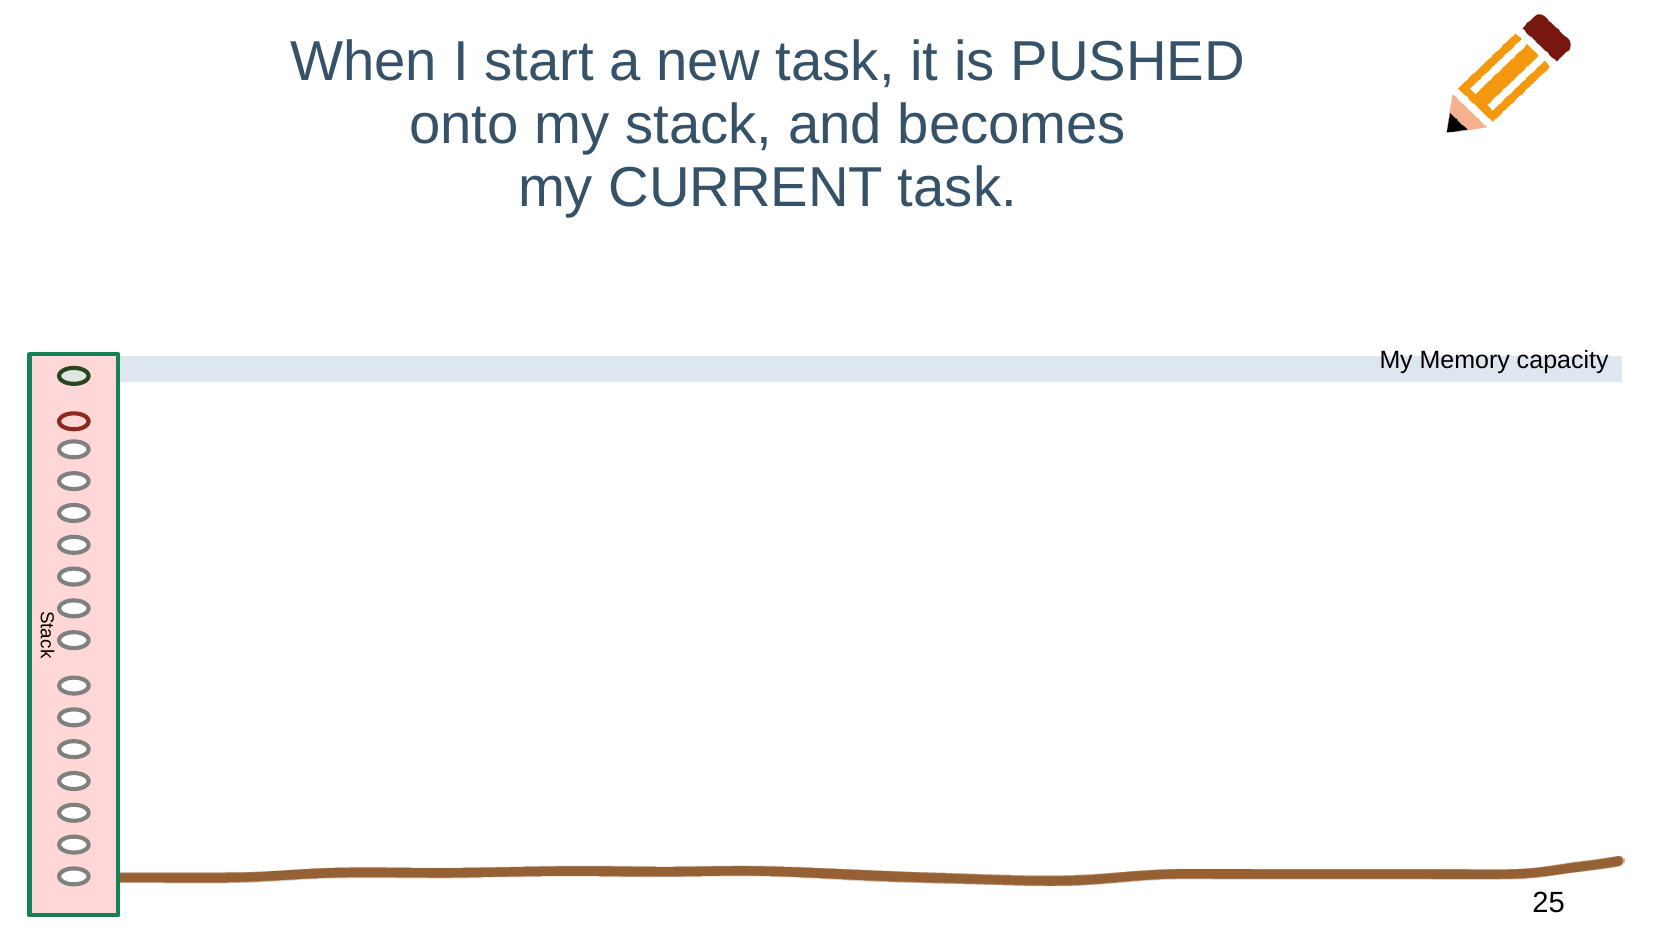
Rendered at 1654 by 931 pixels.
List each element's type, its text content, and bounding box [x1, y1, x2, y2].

text_box Stack [29, 354, 119, 916]
text_box [59, 677, 89, 694]
text_box [59, 709, 89, 726]
text_box [59, 568, 89, 585]
text_box [59, 868, 89, 885]
text_box [59, 773, 89, 790]
text_box My Memory capacity [1364, 338, 1625, 381]
text_box [59, 473, 89, 490]
text_box [59, 413, 89, 430]
text_box [59, 367, 89, 384]
text_box [59, 441, 89, 458]
text_box [59, 504, 89, 521]
text_box [119, 354, 1625, 384]
text_box [59, 536, 89, 553]
text_box [59, 632, 89, 649]
text_box [59, 741, 89, 758]
text_box [59, 600, 89, 617]
text_box [59, 804, 89, 821]
text_box [59, 836, 89, 853]
picture [119, 856, 1625, 886]
title When I start a new task, it is PUSHED onto my stack, and becomes my CURRENT task. [88, 29, 1447, 237]
picture [1446, 14, 1571, 133]
